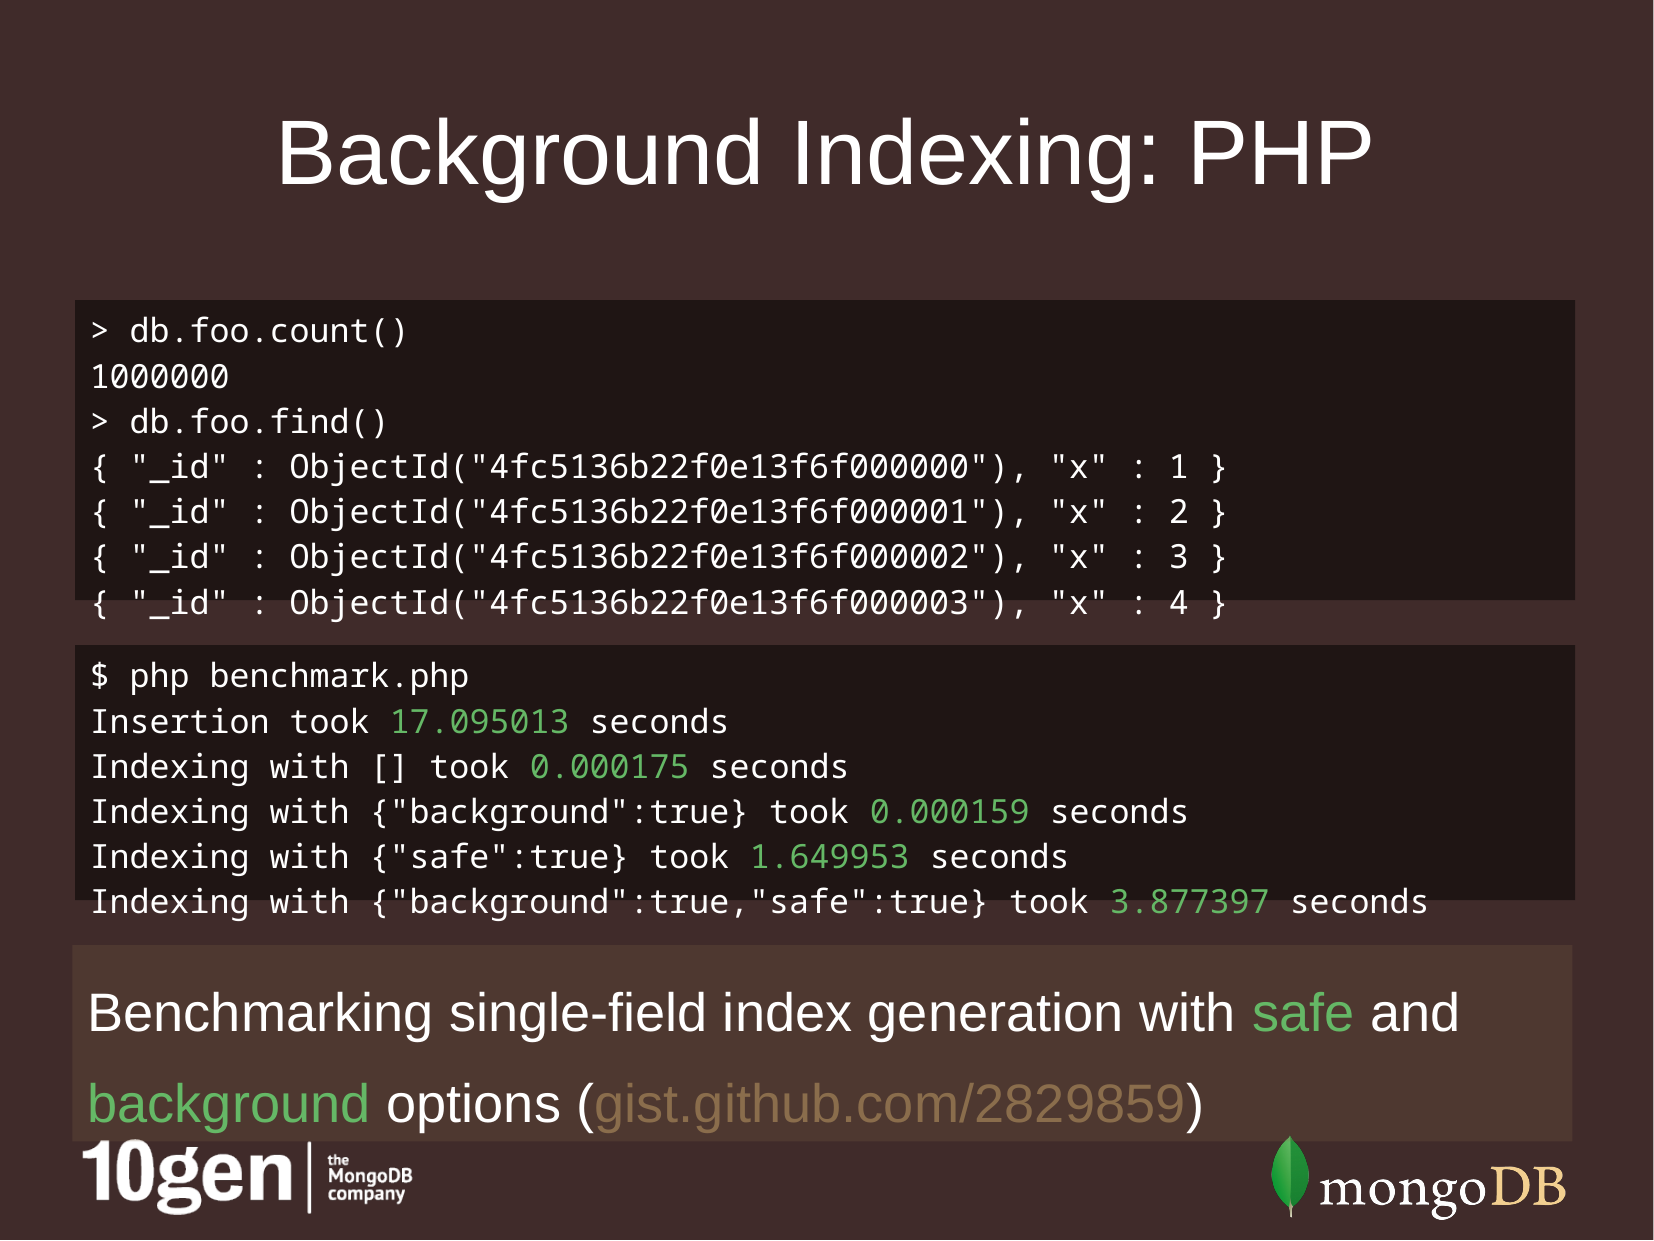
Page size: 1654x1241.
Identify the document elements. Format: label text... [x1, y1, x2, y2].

text_box $ php benchmark.php Insertion took 17.095013 seconds Indexing with [] took 0.000175 seconds Indexing with {"background":true} took 0.000159 seconds Indexing with {"safe":true} took 1.649953 seconds Indexing with {"background":true,"safe":true} took 3.877397 seconds [75, 645, 1576, 901]
title Background Indexing: PHP [82, 49, 1571, 257]
picture [82, 1142, 413, 1215]
picture [1260, 1124, 1576, 1230]
text_box Benchmarking single-field index generation with safe and background options (gist.github.com/2829859) [72, 945, 1573, 1112]
text_box > db.foo.count() 1000000 > db.foo.find() { "_id" : ObjectId("4fc5136b22f0e13f6f000000"), "x" : 1 } { "_id" : ObjectId("4fc5136b22f0e13f6f000001"), "x" : 2 } { "_id" : ObjectId("4fc5136b22f0e13f6f000002"), "x" : 3 } { "_id" : ObjectId("4fc5136b22f0e13f6f000003"), "x" : 4 } [75, 300, 1576, 601]
